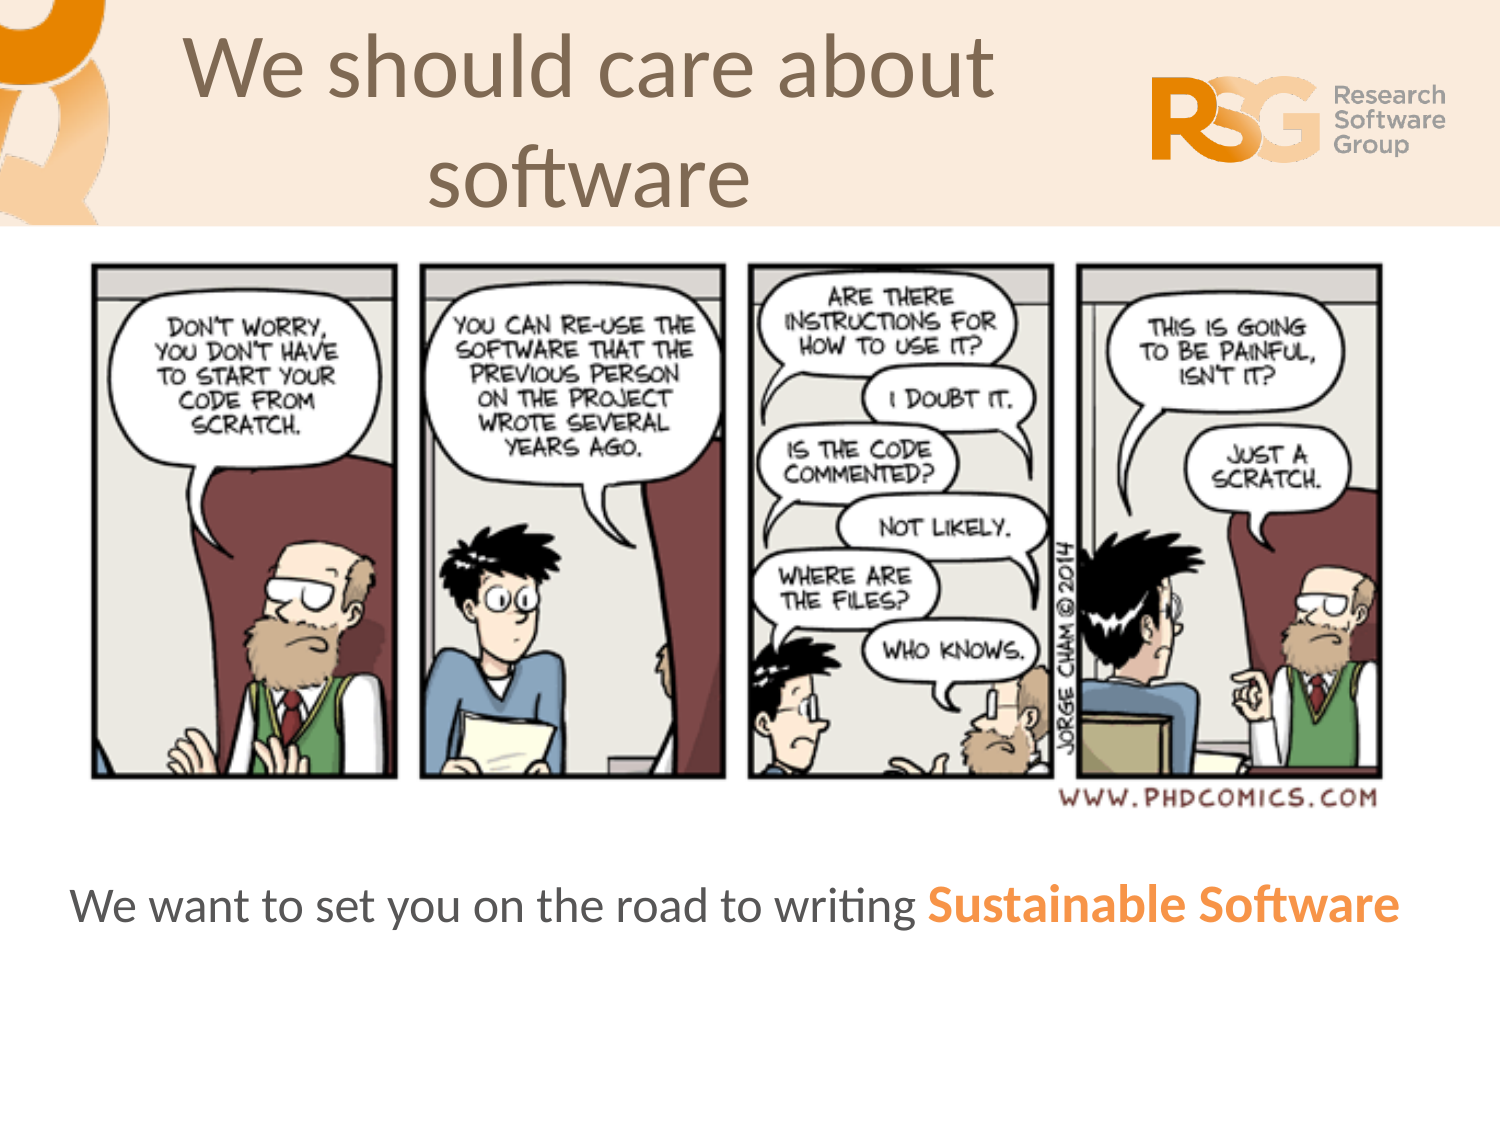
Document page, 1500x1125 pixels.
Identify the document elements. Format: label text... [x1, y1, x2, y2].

list [54, 262, 1425, 874]
picture [81, 247, 1394, 817]
picture [1100, 27, 1497, 212]
text_box We want to set you on the road to writing Sustainable Software [54, 874, 1476, 1073]
title We should care about software [51, 21, 1129, 210]
picture [0, 0, 113, 225]
